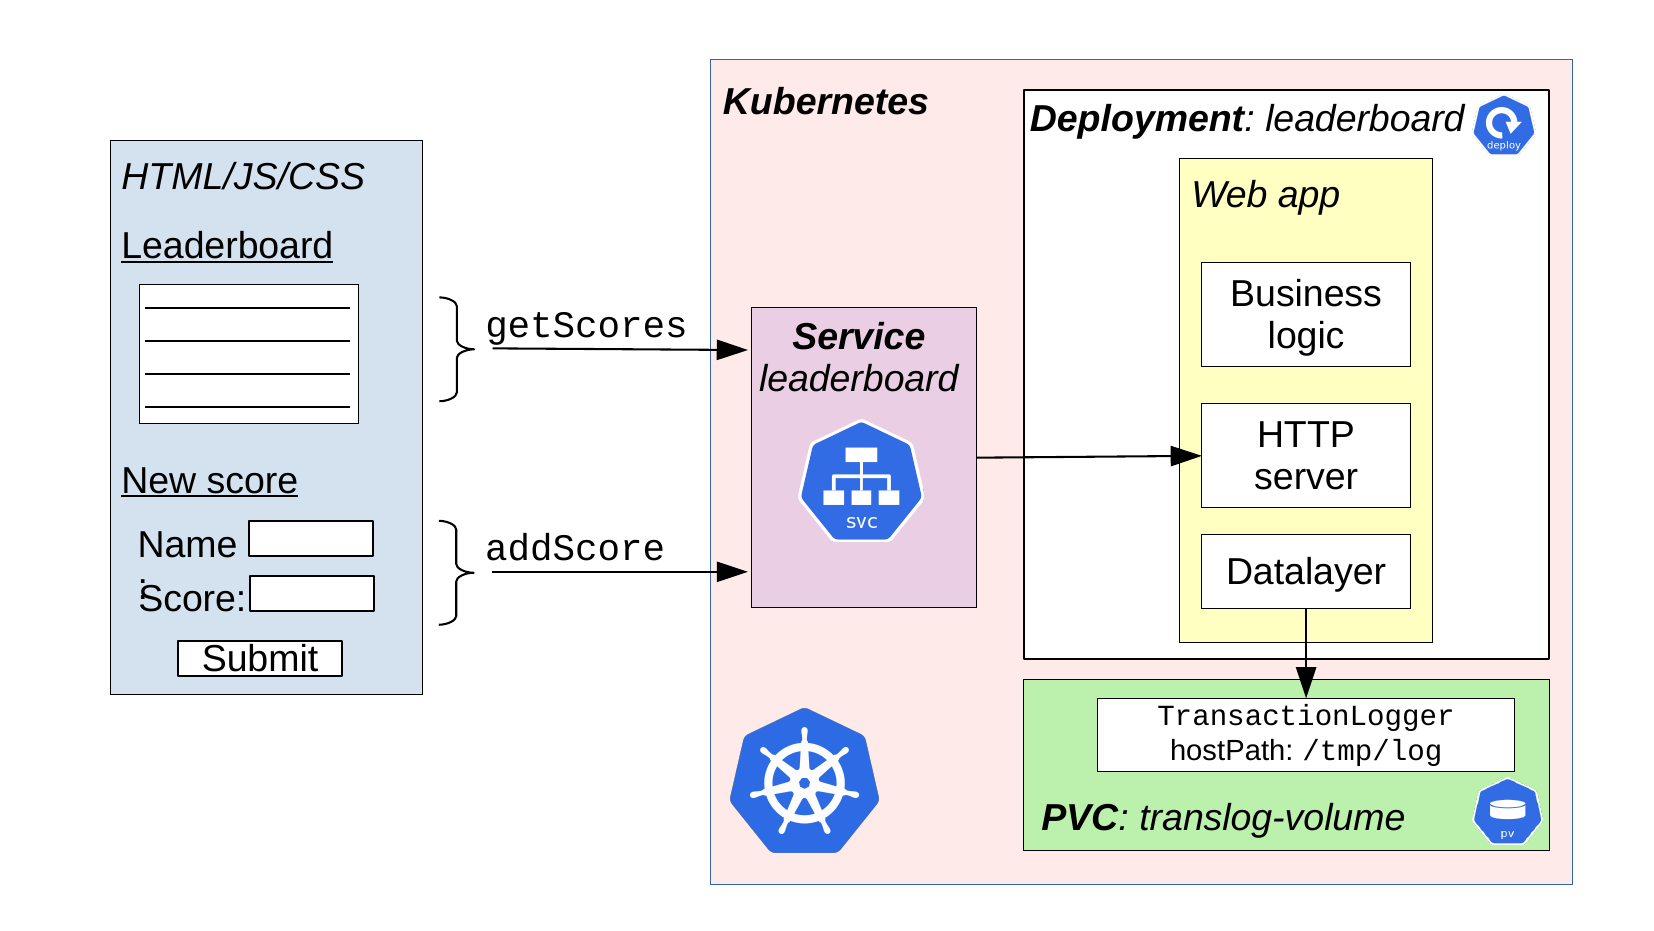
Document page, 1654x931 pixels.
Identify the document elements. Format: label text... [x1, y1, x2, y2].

text_box Name: [123, 515, 263, 570]
text_box [110, 140, 423, 695]
text_box PVC: translog-volume [1026, 788, 1479, 880]
text_box Score: [123, 570, 263, 653]
text_box Submit [232, 653, 241, 669]
text_box Web app [1176, 190, 1455, 223]
text_box HTML/JS/CSS [106, 148, 385, 205]
text_box HTTP server [1201, 403, 1411, 508]
picture [798, 419, 924, 542]
picture [1472, 777, 1543, 845]
picture [728, 706, 881, 855]
text_box Kubernetes [708, 72, 1258, 172]
text_box New score [106, 451, 350, 543]
text_box Datalayer [1201, 534, 1411, 609]
text_box Deployment: leaderboard [1015, 90, 1565, 190]
text_box Submit [177, 641, 343, 676]
picture [1472, 94, 1536, 156]
text_box Submit [253, 653, 263, 669]
text_box Leaderboard [106, 217, 350, 309]
text_box Service leaderboard [702, 307, 1016, 407]
text_box TransactionLogger hostPath: /tmp/log [1097, 698, 1515, 772]
text_box [710, 59, 1573, 885]
text_box Business logic [1201, 262, 1411, 367]
